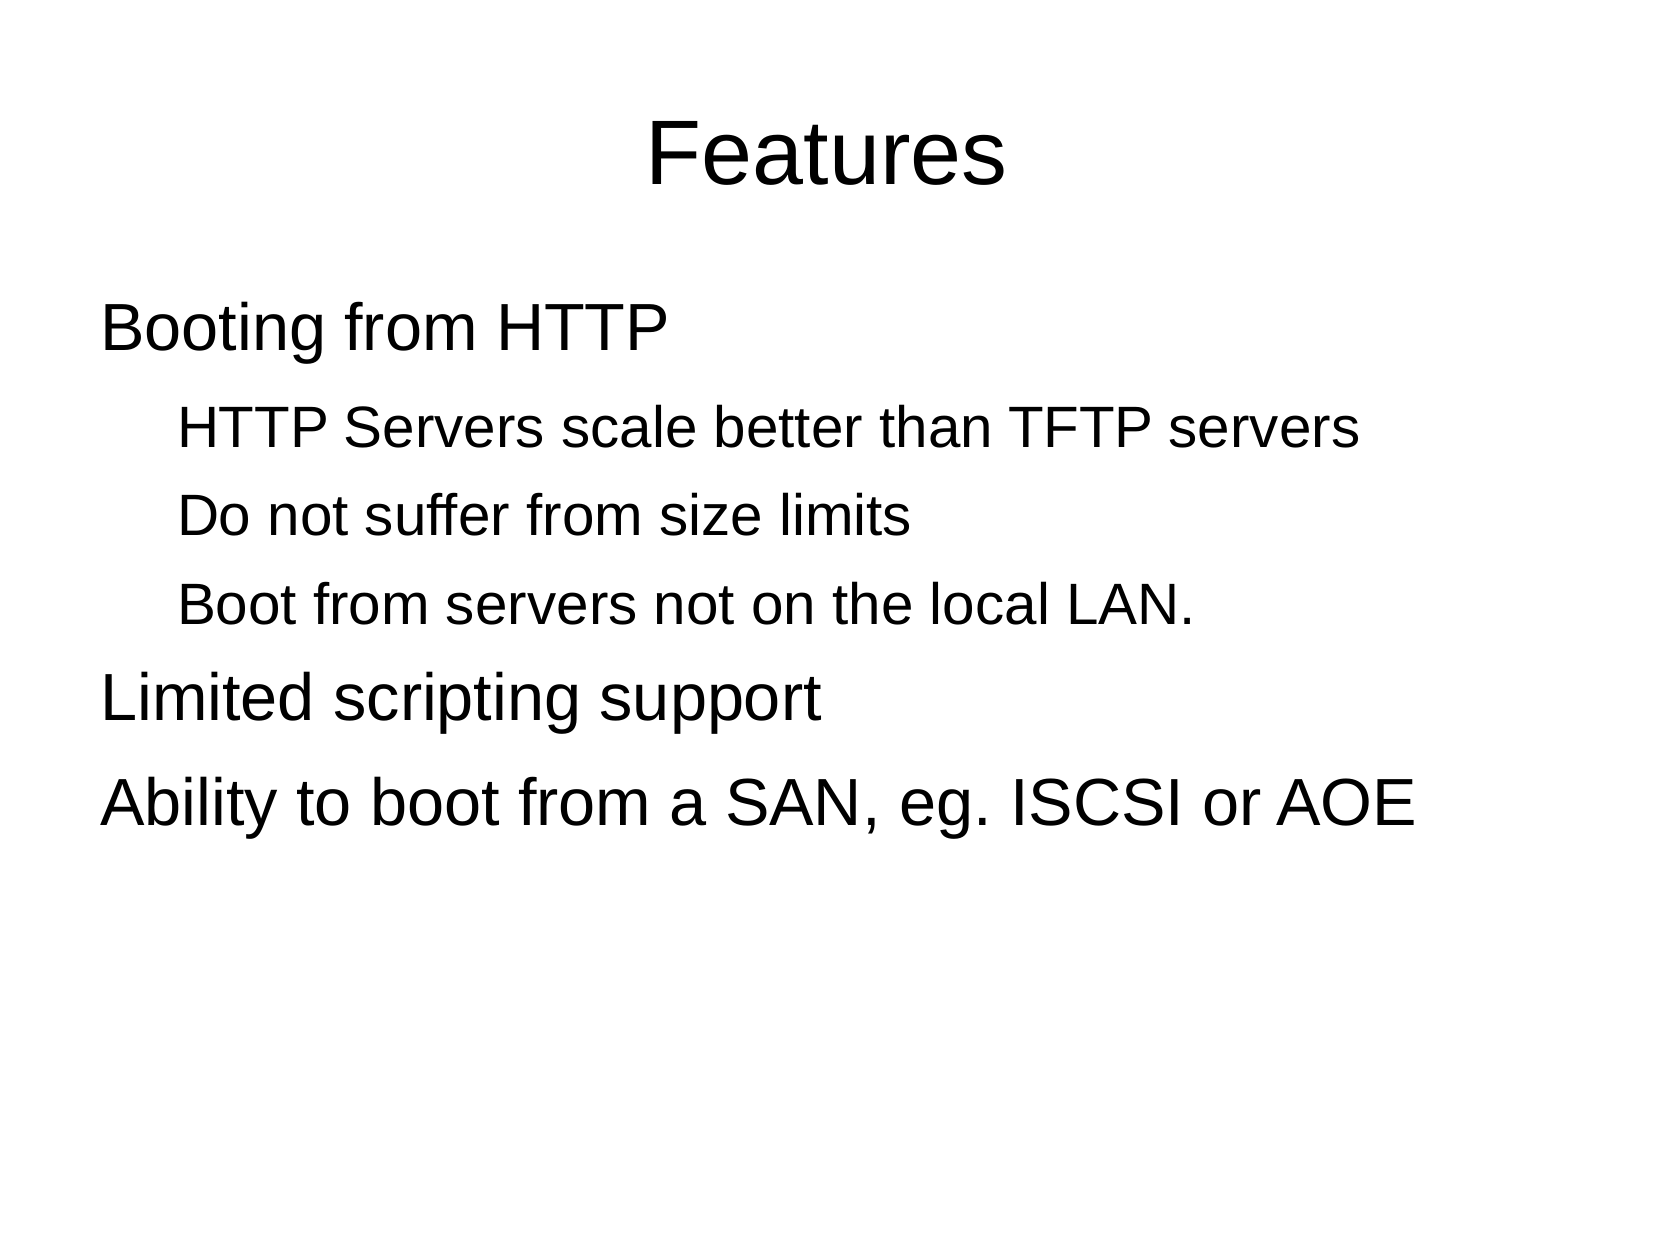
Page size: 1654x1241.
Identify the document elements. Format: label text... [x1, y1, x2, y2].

title Features [82, 56, 1571, 250]
list Booting from HTTP HTTP Servers scale better than TFTP servers Do not suffer from size limits Boot from servers not on the local LAN. Limited scripting support Ability to boot from a SAN, eg. ISCSI or AOE [82, 290, 1571, 1094]
